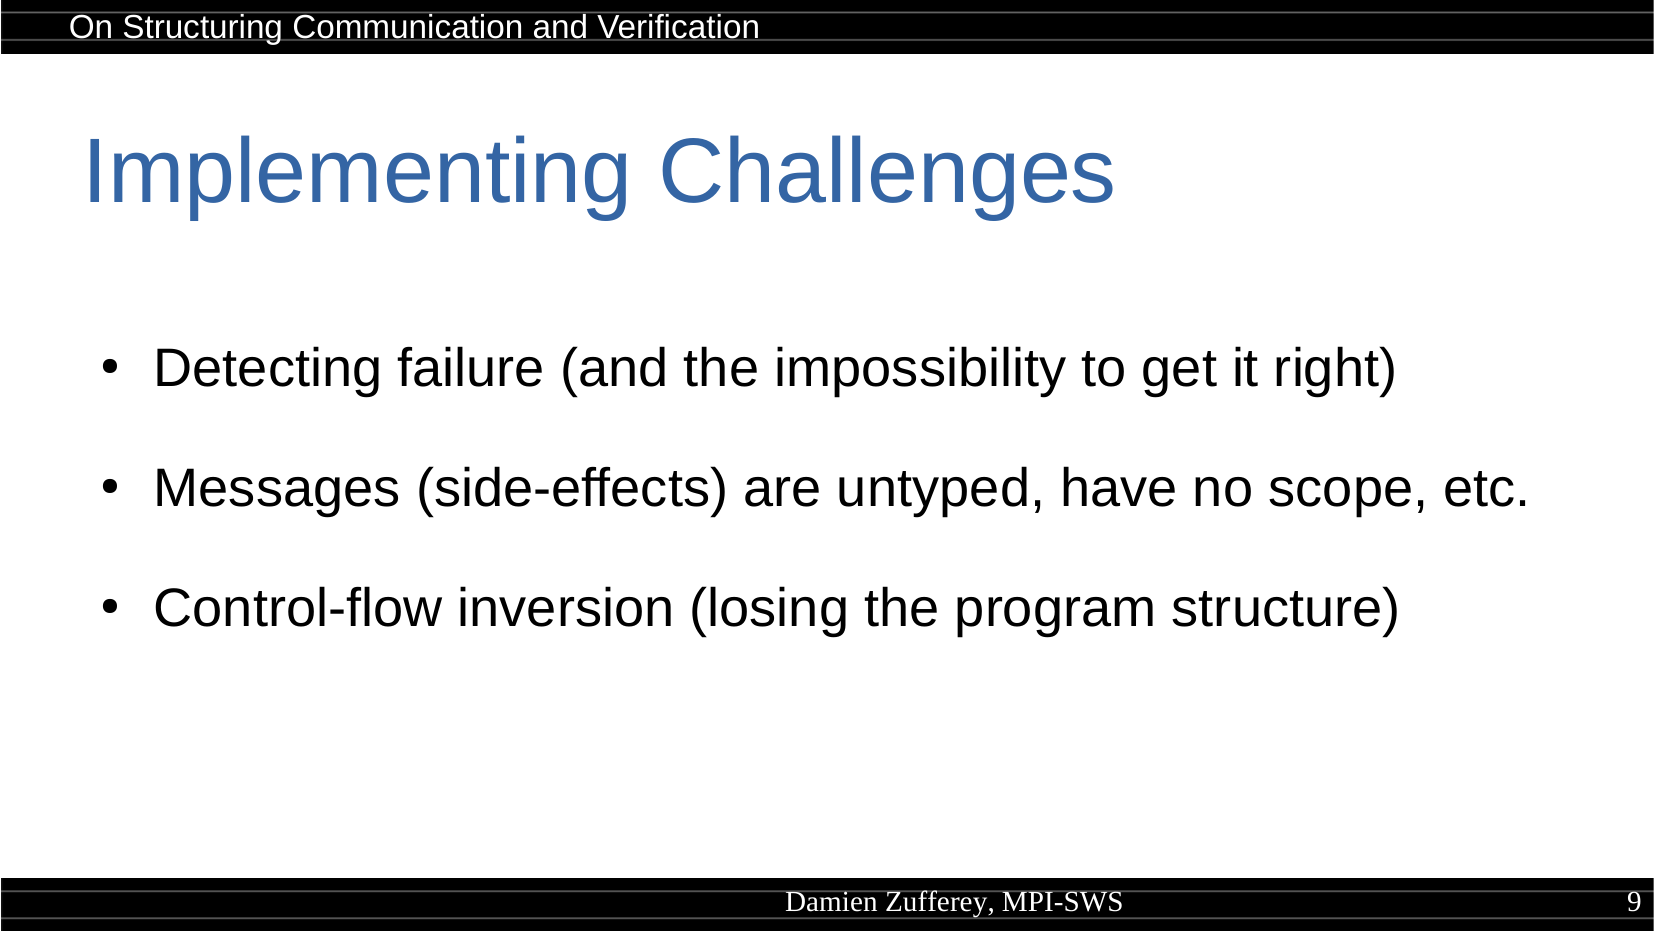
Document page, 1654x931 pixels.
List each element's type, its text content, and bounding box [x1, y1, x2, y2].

picture [1, 878, 1654, 931]
list Detecting failure (and the impossibility to get it right) Messages (side-effects) are untyped, have no scope, etc. Control-flow inversion (losing the program structure) [82, 307, 1571, 793]
title Implementing Challenges [82, 92, 1571, 249]
picture [1, 0, 1654, 54]
